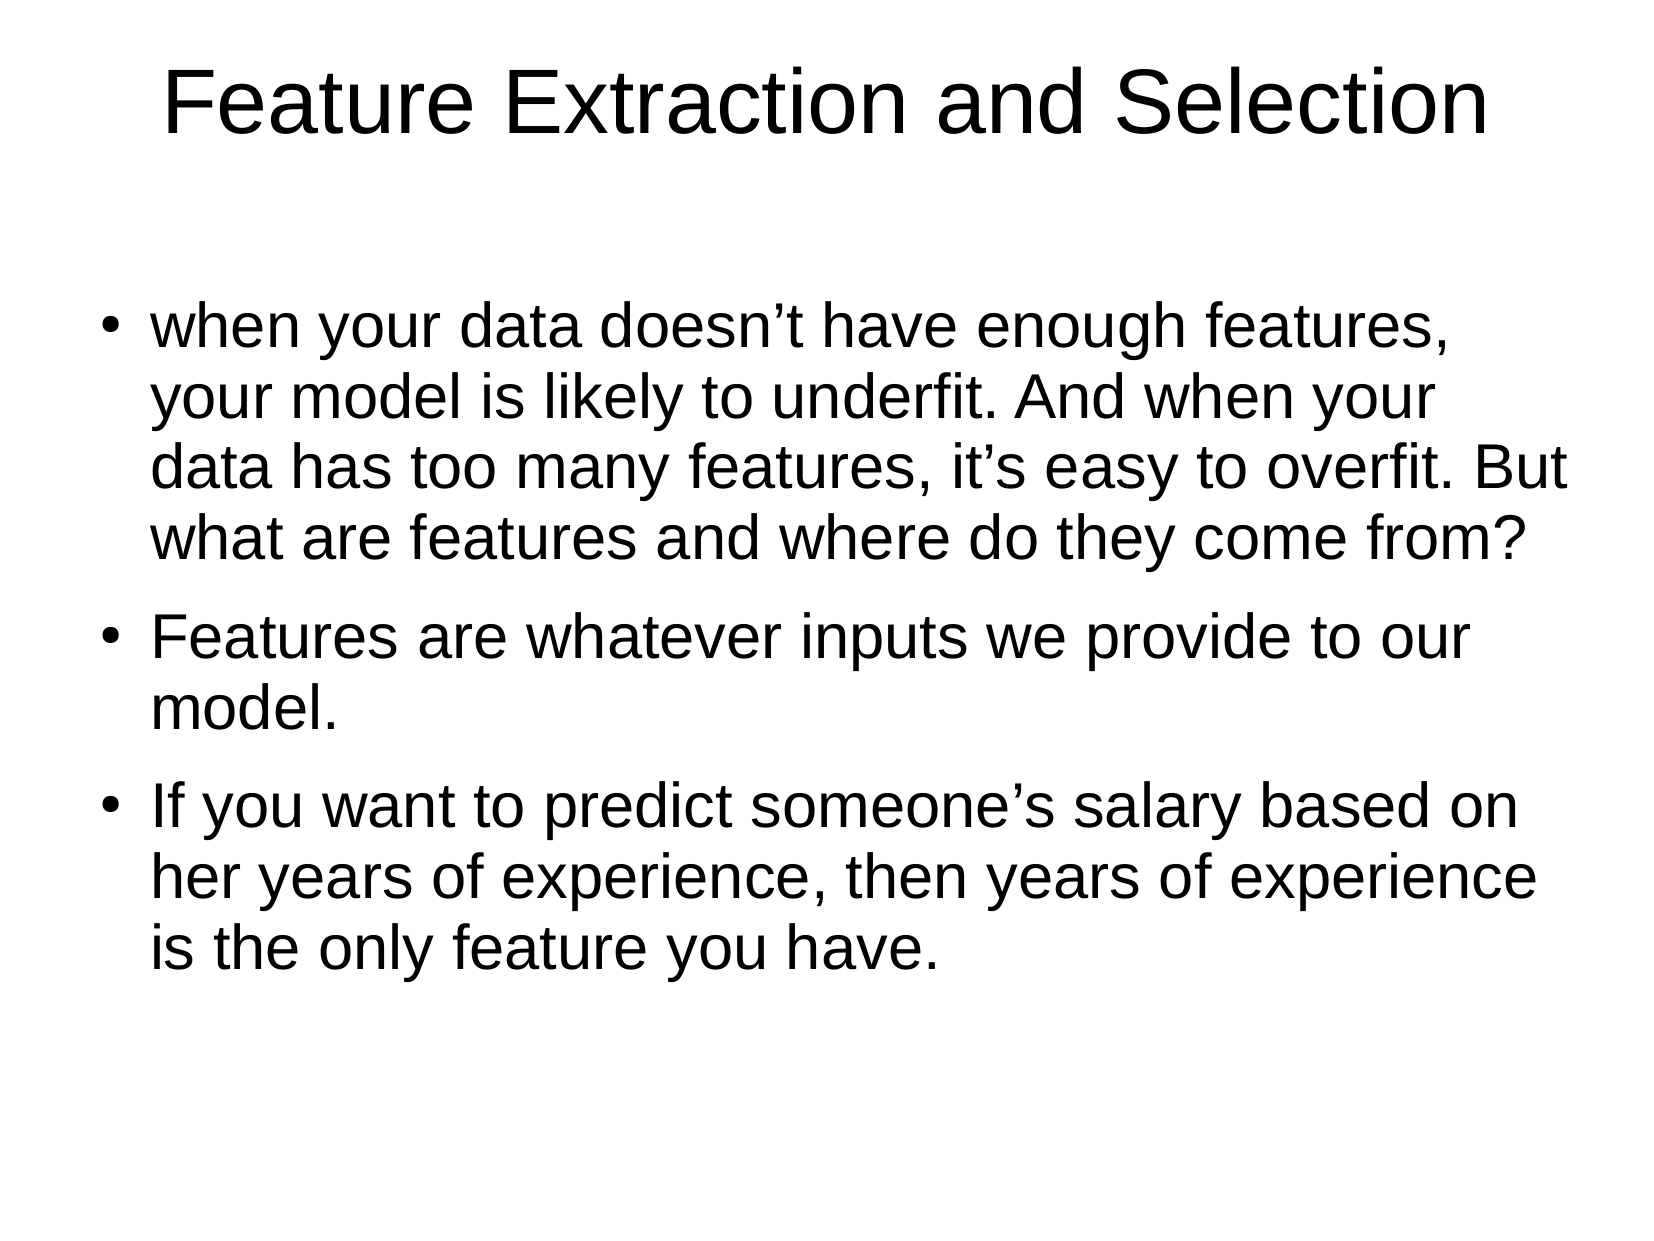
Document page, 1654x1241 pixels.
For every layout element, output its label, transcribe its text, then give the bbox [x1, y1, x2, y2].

list when your data doesn’t have enough features, your model is likely to underfit. And when your data has too many features, it’s easy to overfit. But what are features and where do they come from? Features are whatever inputs we provide to our model. If you want to predict someone’s salary based on her years of experience, then years of experience is the only feature you have. [82, 290, 1571, 1010]
title Feature Extraction and Selection [82, 49, 1571, 257]
